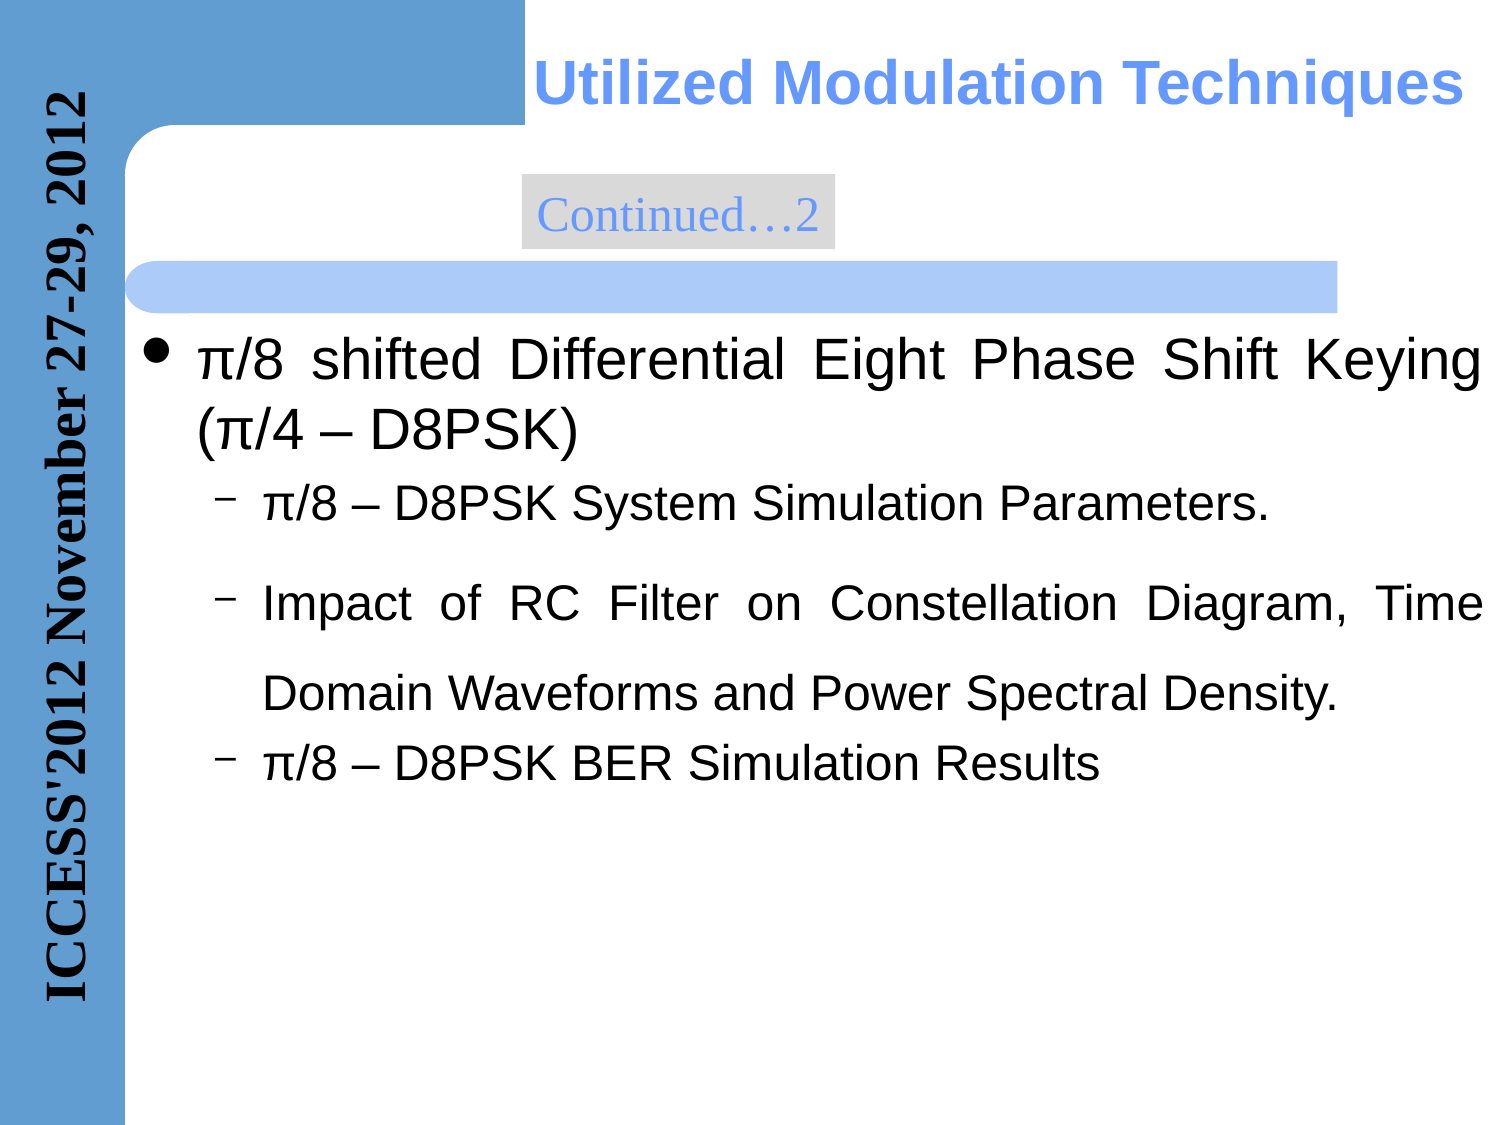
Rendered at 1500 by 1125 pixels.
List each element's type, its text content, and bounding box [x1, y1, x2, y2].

title Utilized Modulation Techniques [500, 0, 1500, 125]
text_box Continued…2 [521, 174, 836, 250]
list π/8 shifted Differential Eight Phase Shift Keying (π/4 – D8PSK) π/8 – D8PSK System Simulation Parameters. Impact of RC Filter on Constellation Diagram, Time Domain Waveforms and Power Spectral Density. π/8 – D8PSK BER Simulation Results [125, 313, 1500, 1059]
